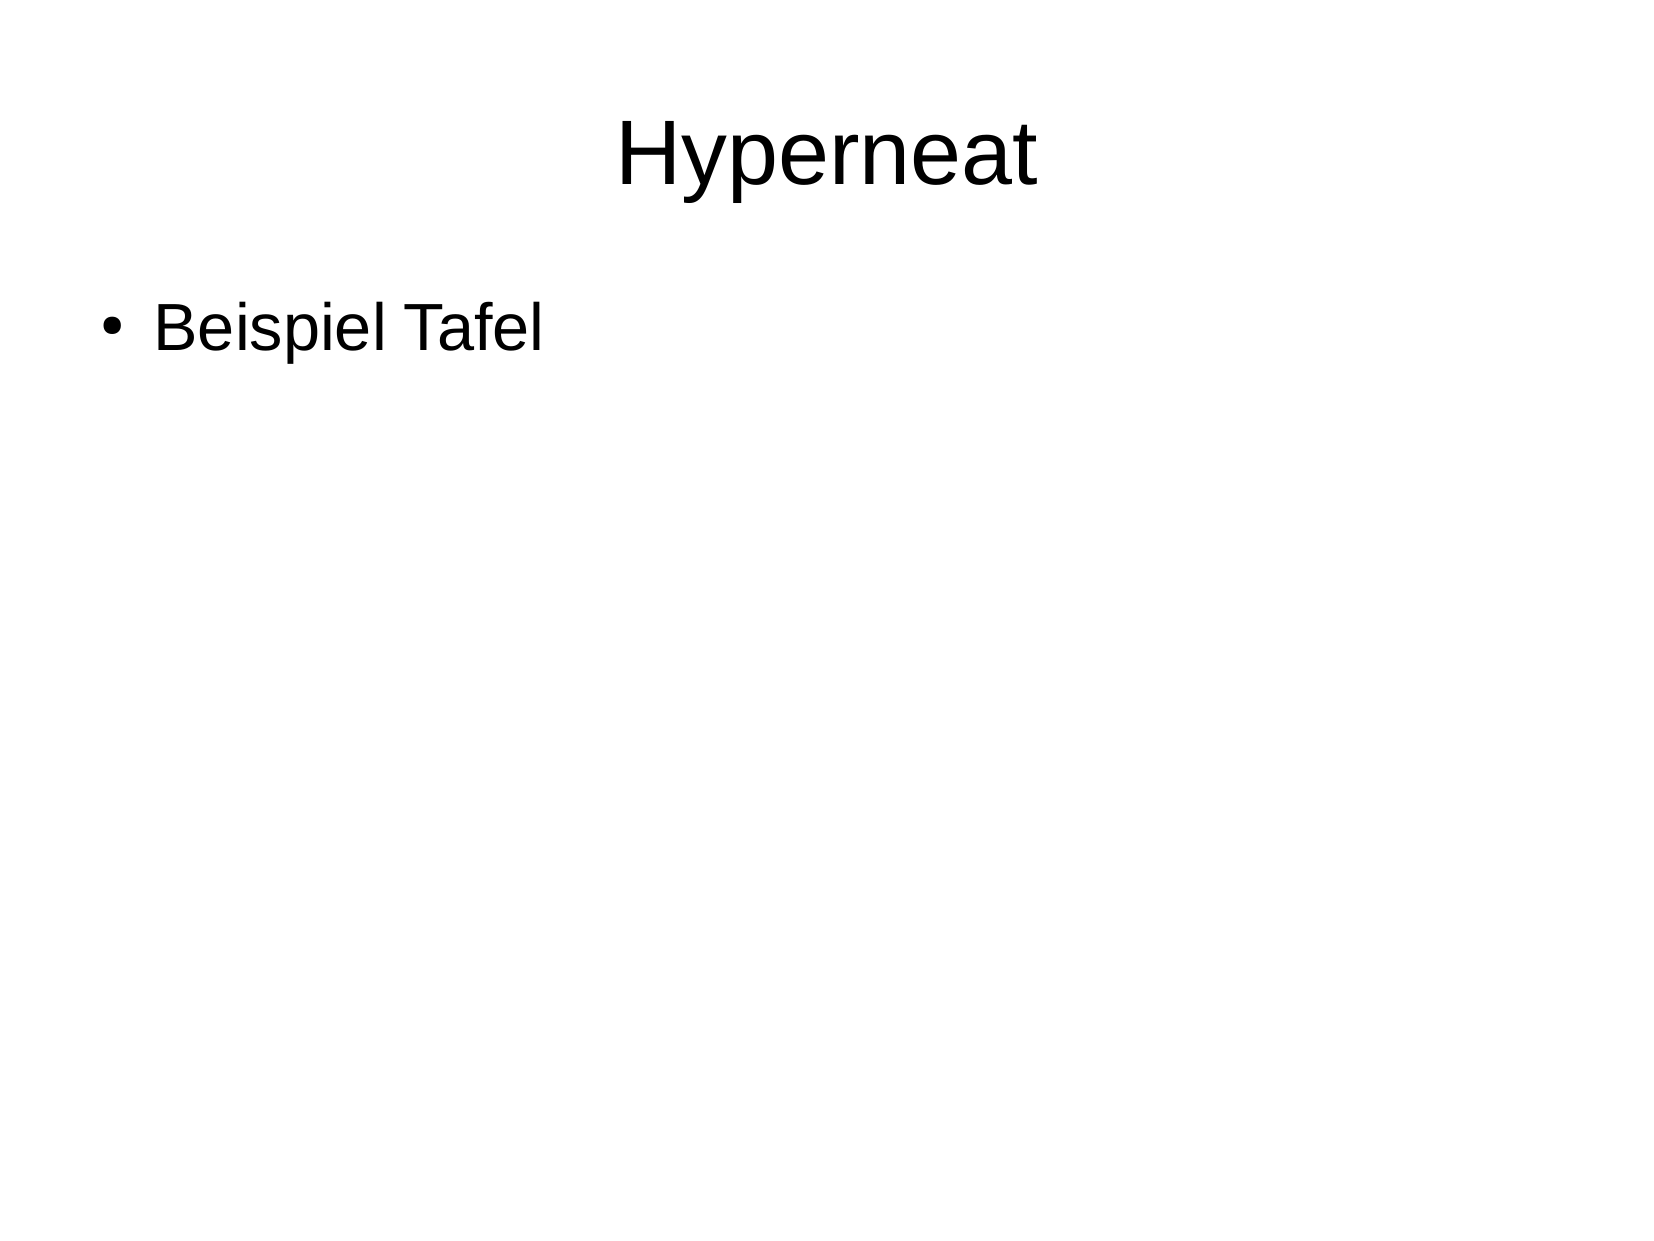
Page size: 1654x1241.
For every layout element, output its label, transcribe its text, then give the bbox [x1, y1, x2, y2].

title Hyperneat [82, 49, 1571, 257]
list Beispiel Tafel [82, 290, 1571, 1010]
